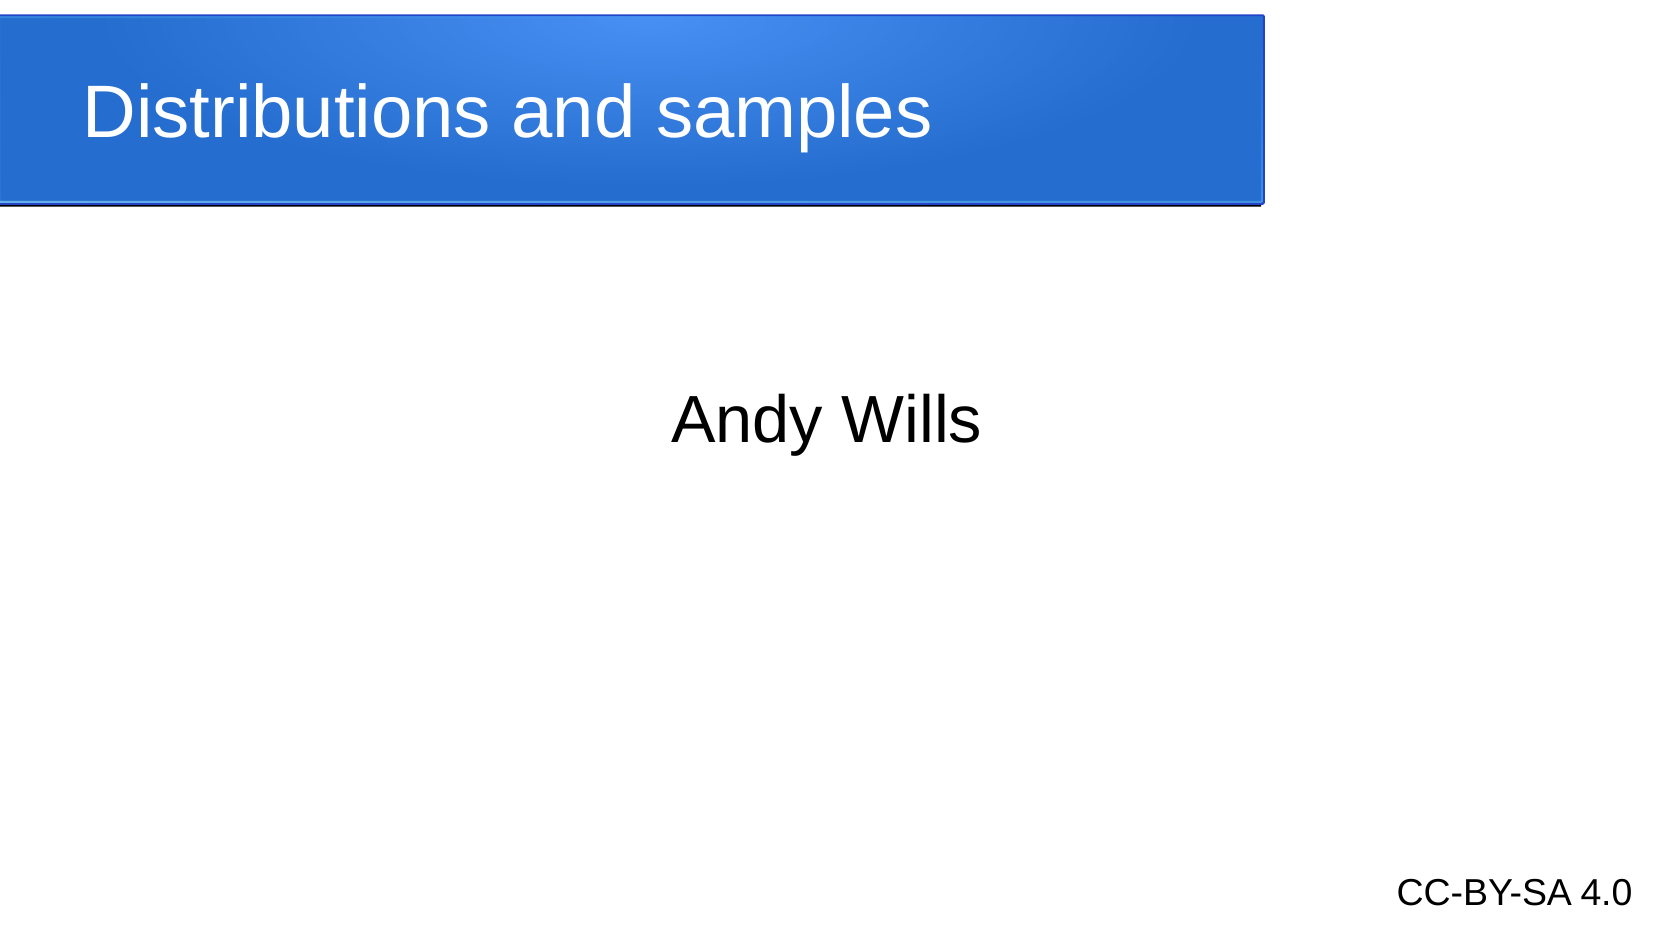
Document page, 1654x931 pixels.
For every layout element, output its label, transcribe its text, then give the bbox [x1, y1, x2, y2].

title Distributions and samples [82, 35, 1235, 189]
text_box CC-BY-SA 4.0 [1381, 864, 1654, 922]
subtitle Andy Wills [82, 224, 1571, 764]
